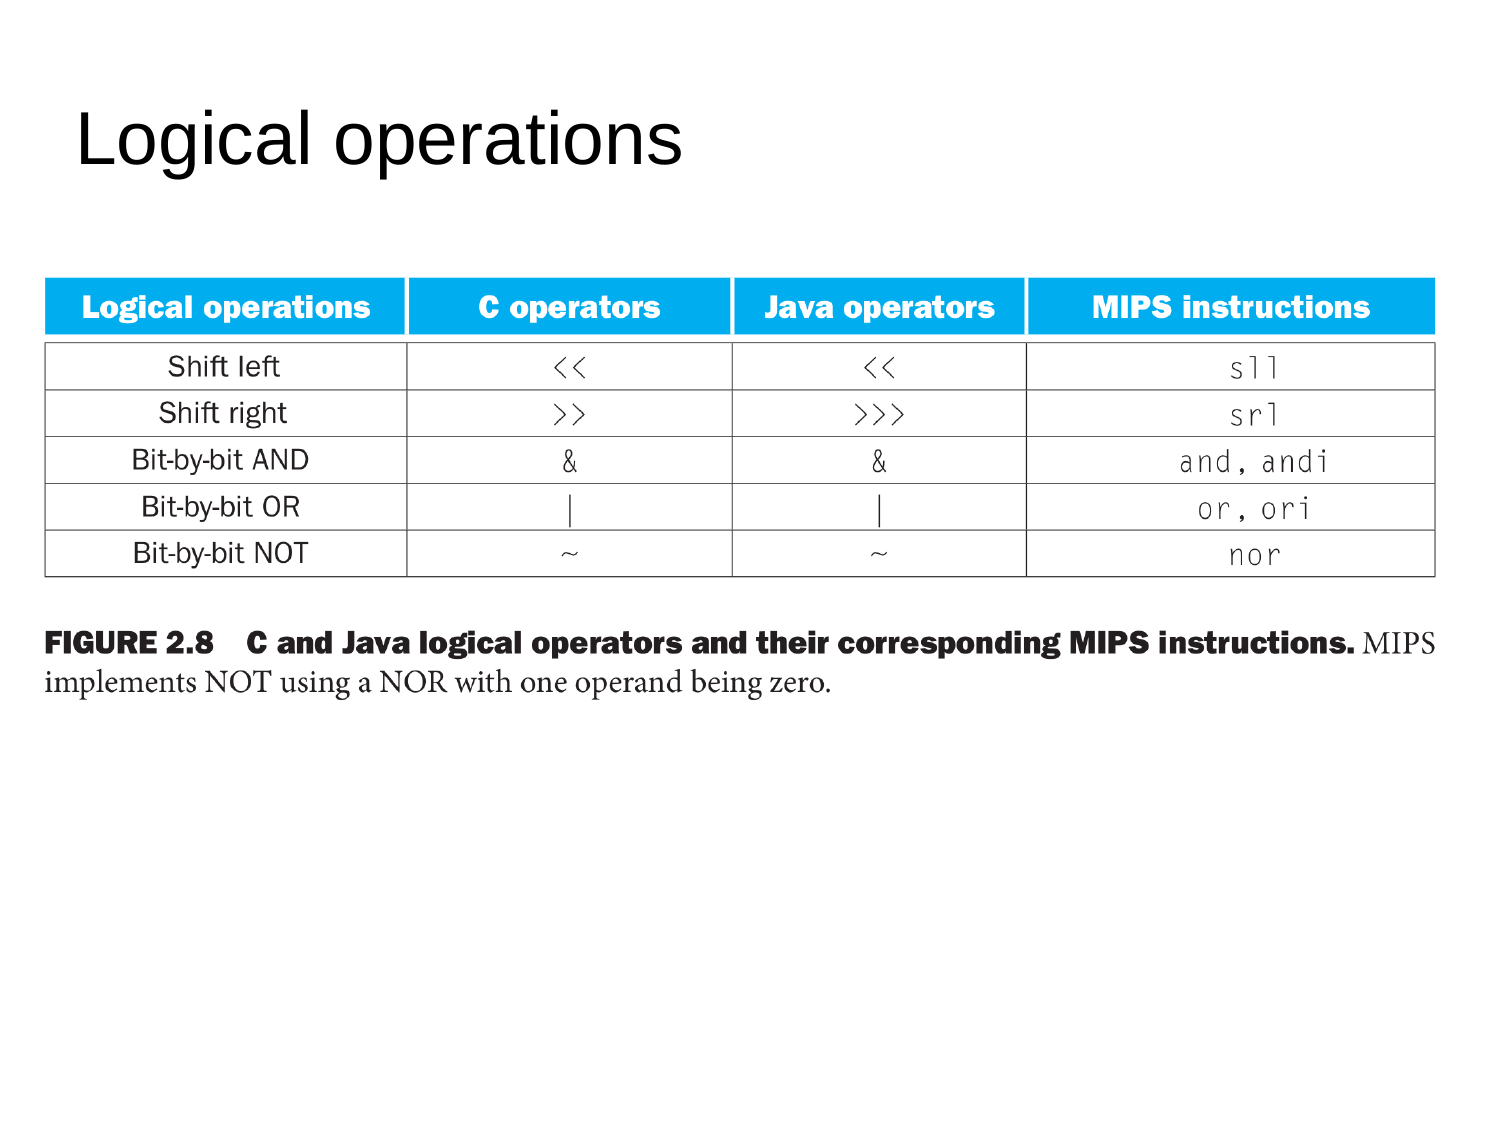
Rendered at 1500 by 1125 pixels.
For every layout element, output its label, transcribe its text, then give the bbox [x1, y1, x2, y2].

picture [30, 260, 1456, 721]
title Logical operations [75, 44, 1425, 233]
